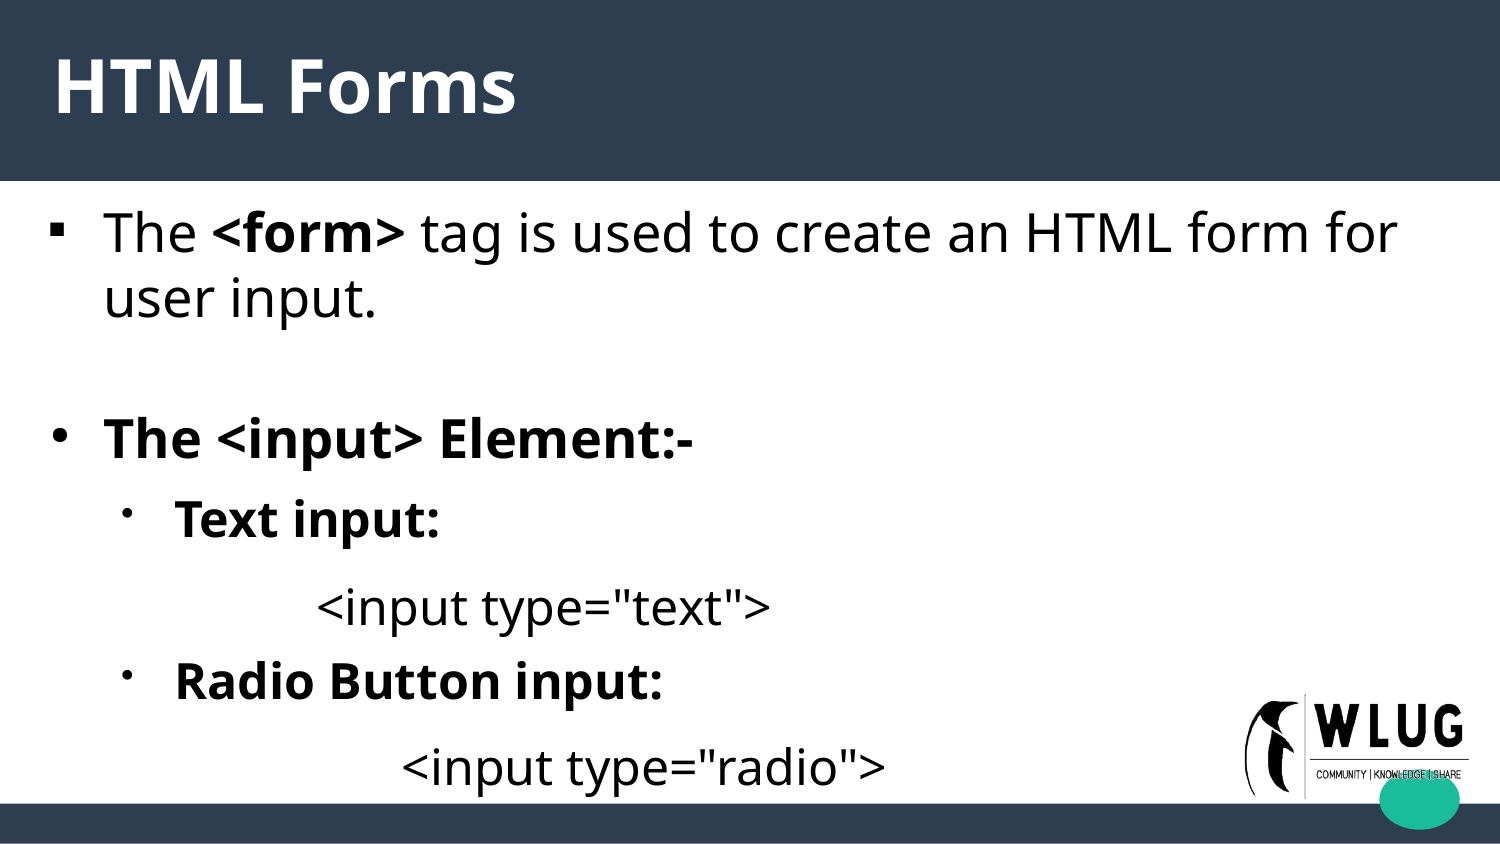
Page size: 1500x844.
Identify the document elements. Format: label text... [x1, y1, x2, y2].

list The <form> tag is used to create an HTML form for user input. The <input> Element:- Text input: <input type="text"> Radio Button input: <input type="radio"> [17, 183, 1500, 786]
title HTML Forms [37, 23, 1436, 124]
picture [1229, 686, 1477, 804]
